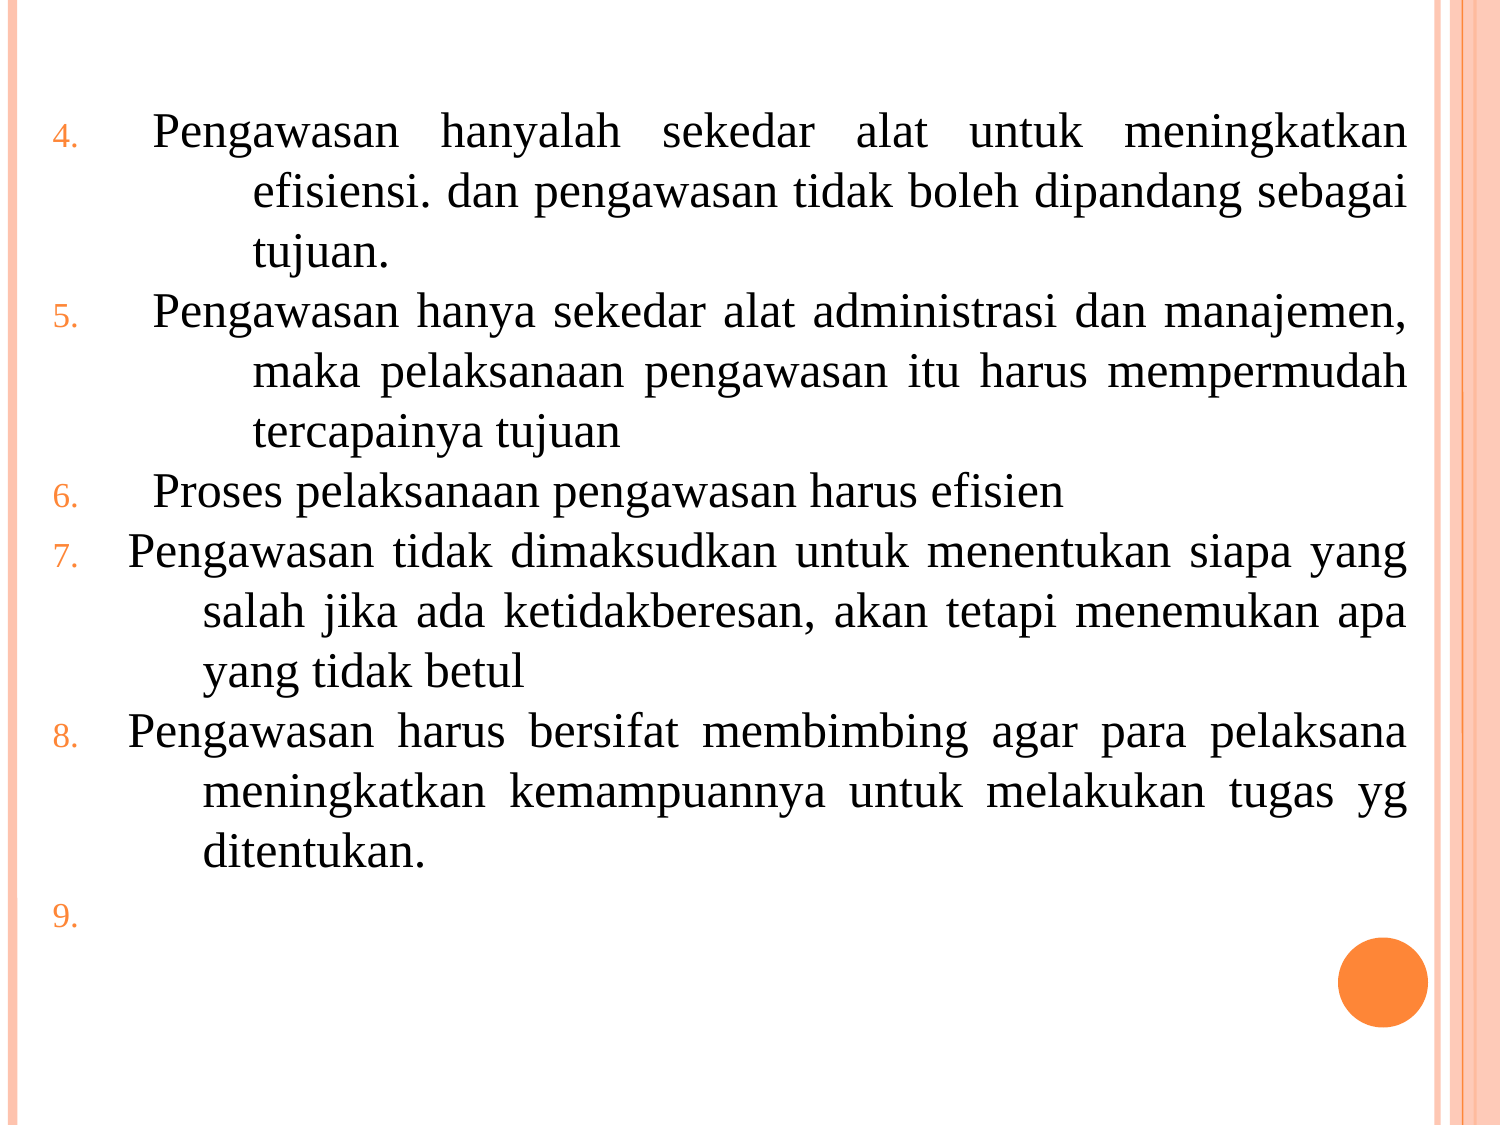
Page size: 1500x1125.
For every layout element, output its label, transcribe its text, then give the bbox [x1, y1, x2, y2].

list Pengawasan hanyalah sekedar alat untuk meningkatkan efisiensi. dan pengawasan tidak boleh dipandang sebagai tujuan. Pengawasan hanya sekedar alat administrasi dan manajemen, maka pelaksanaan pengawasan itu harus mempermudah tercapainya tujuan Proses pelaksanaan pengawasan harus efisien Pengawasan tidak dimaksudkan untuk menentukan siapa yang salah jika ada ketidakberesan, akan tetapi menemukan apa yang tidak betul Pengawasan harus bersifat membimbing agar para pelaksana meningkatkan kemampuannya untuk melakukan tugas yg ditentukan. [37, 90, 1424, 1047]
